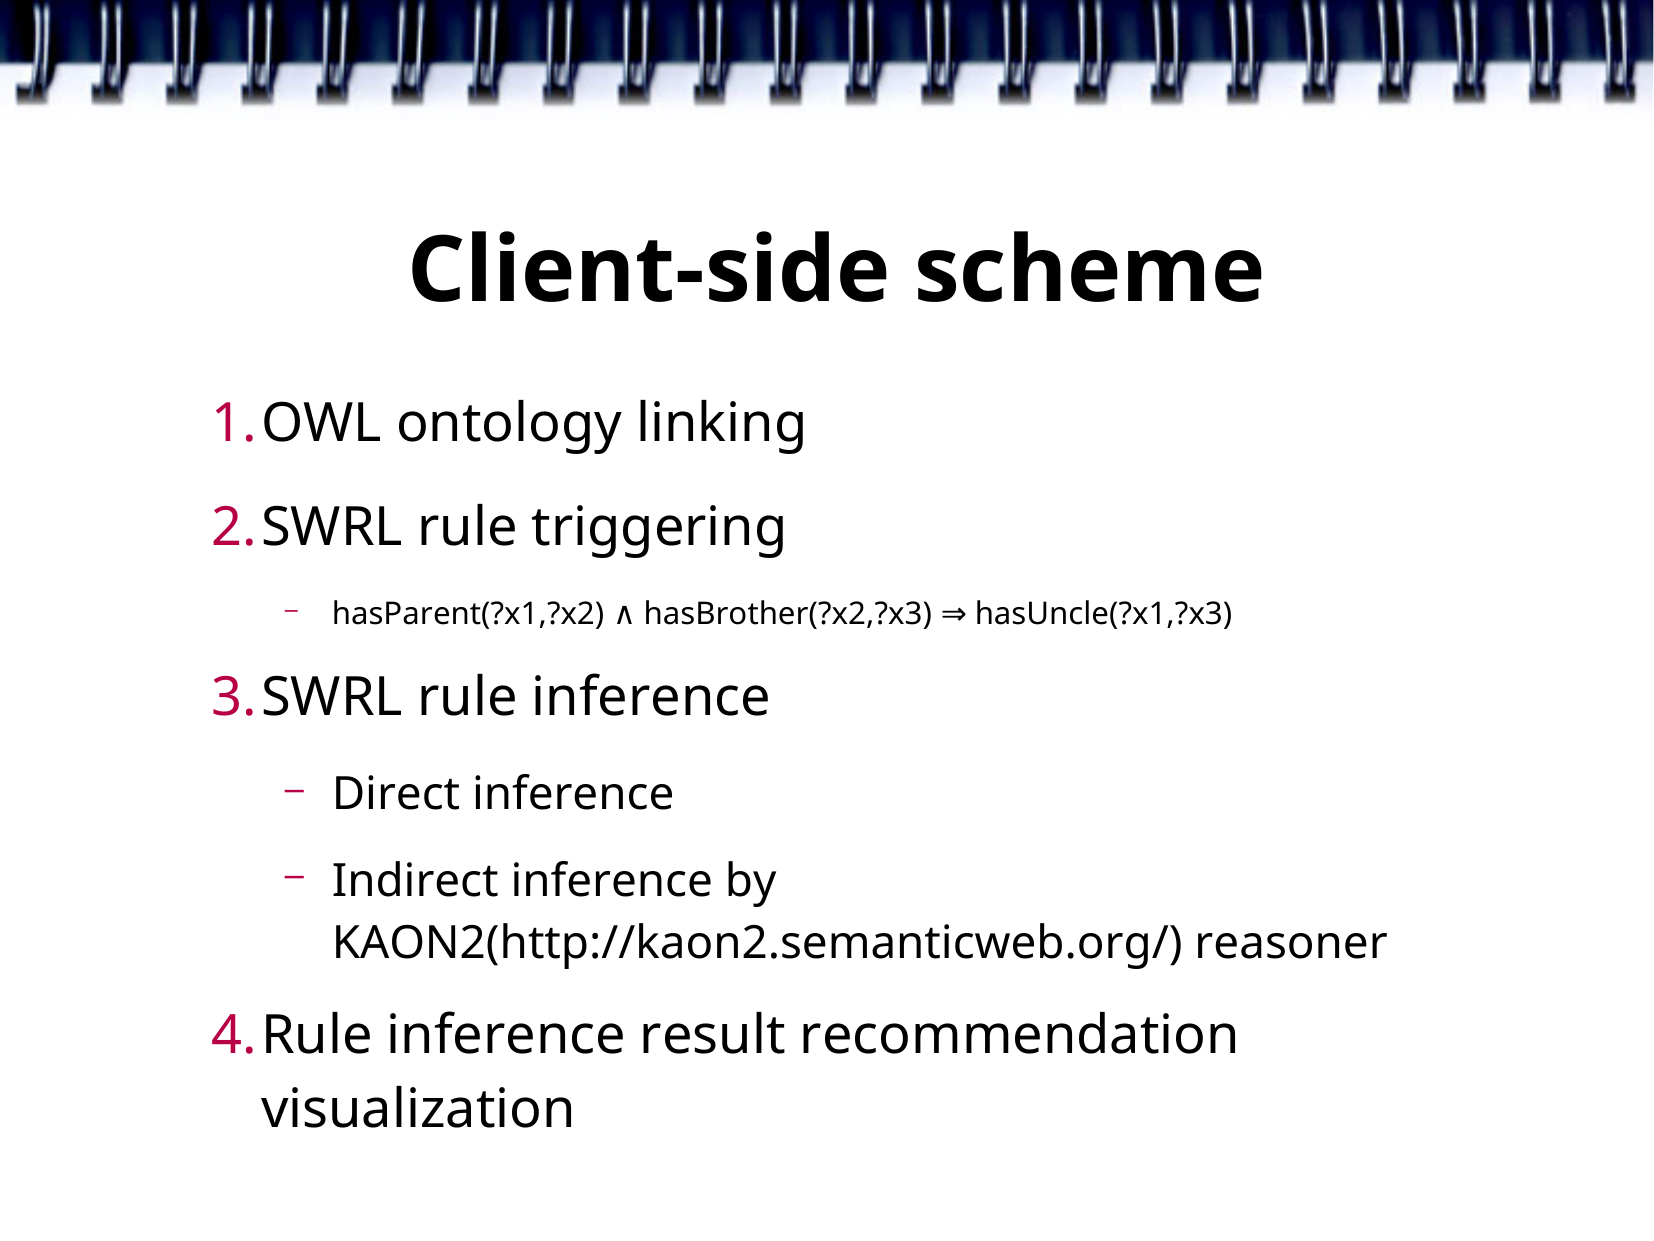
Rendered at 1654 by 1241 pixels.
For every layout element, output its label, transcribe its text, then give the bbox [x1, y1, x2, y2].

title Client-side scheme [139, 161, 1535, 370]
picture [0, 0, 1654, 121]
list OWL ontology linking SWRL rule triggering hasParent(?x1,?x2) ∧ hasBrother(?x2,?x3) ⇒ hasUncle(?x1,?x3) SWRL rule inference Direct inference Indirect inference by KAON2(http://kaon2.semanticweb.org/) reasoner Rule inference result recommendation visualization [190, 383, 1506, 1063]
